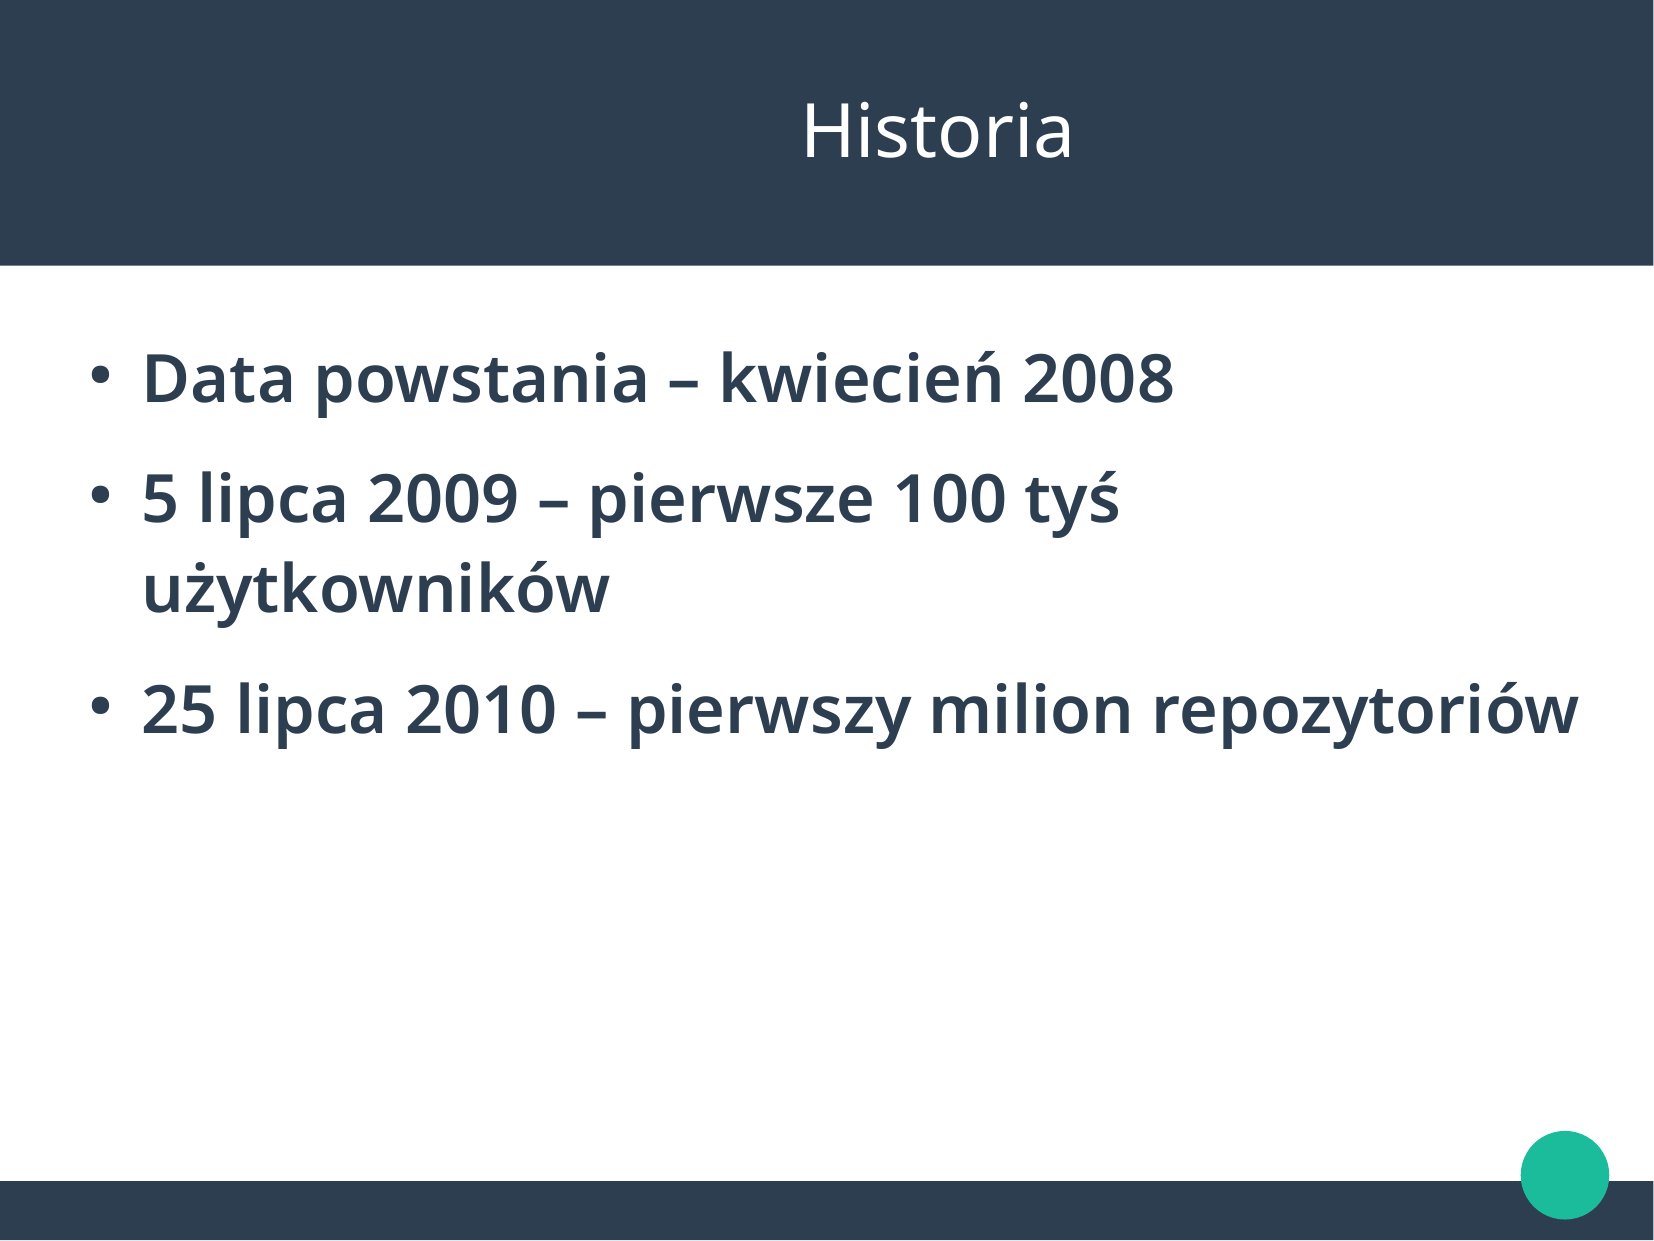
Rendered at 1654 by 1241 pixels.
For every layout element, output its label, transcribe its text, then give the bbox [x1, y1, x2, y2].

list Data powstania – kwiecień 2008 5 lipca 2009 – pierwsze 100 tyś użytkowników 25 lipca 2010 – pierwszy milion repozytoriów [70, 330, 1607, 1158]
title Historia [59, 49, 1595, 207]
